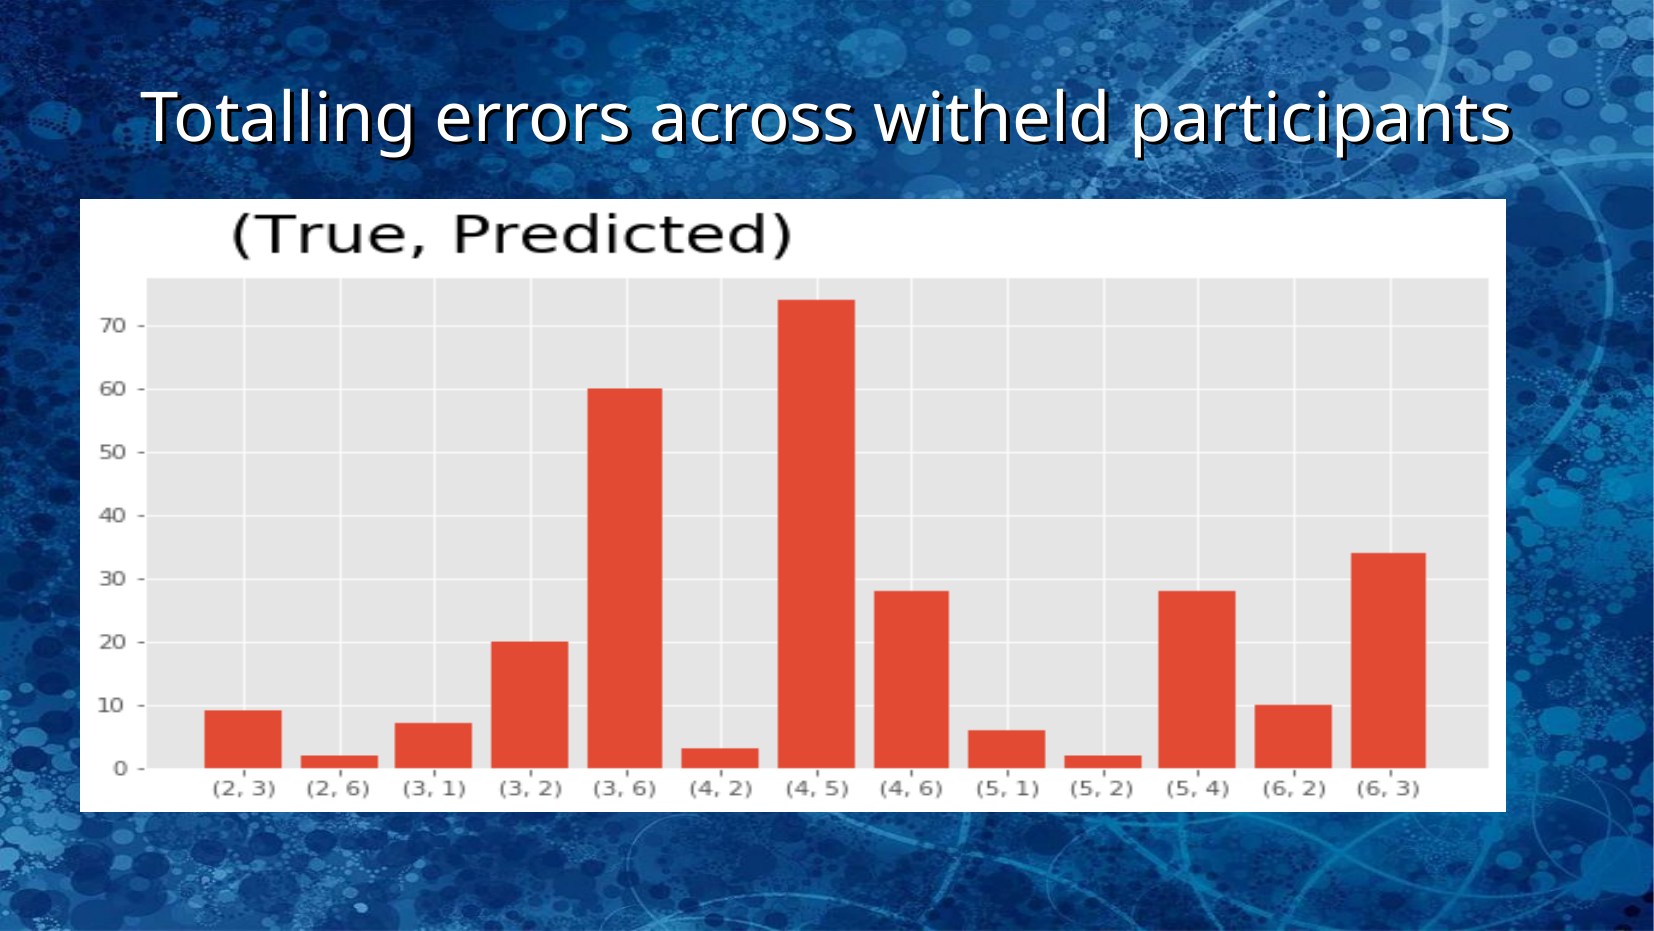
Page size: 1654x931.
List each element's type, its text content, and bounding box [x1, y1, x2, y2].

picture [0, 0, 1654, 931]
title Totalling errors across witheld participants [82, 37, 1571, 193]
